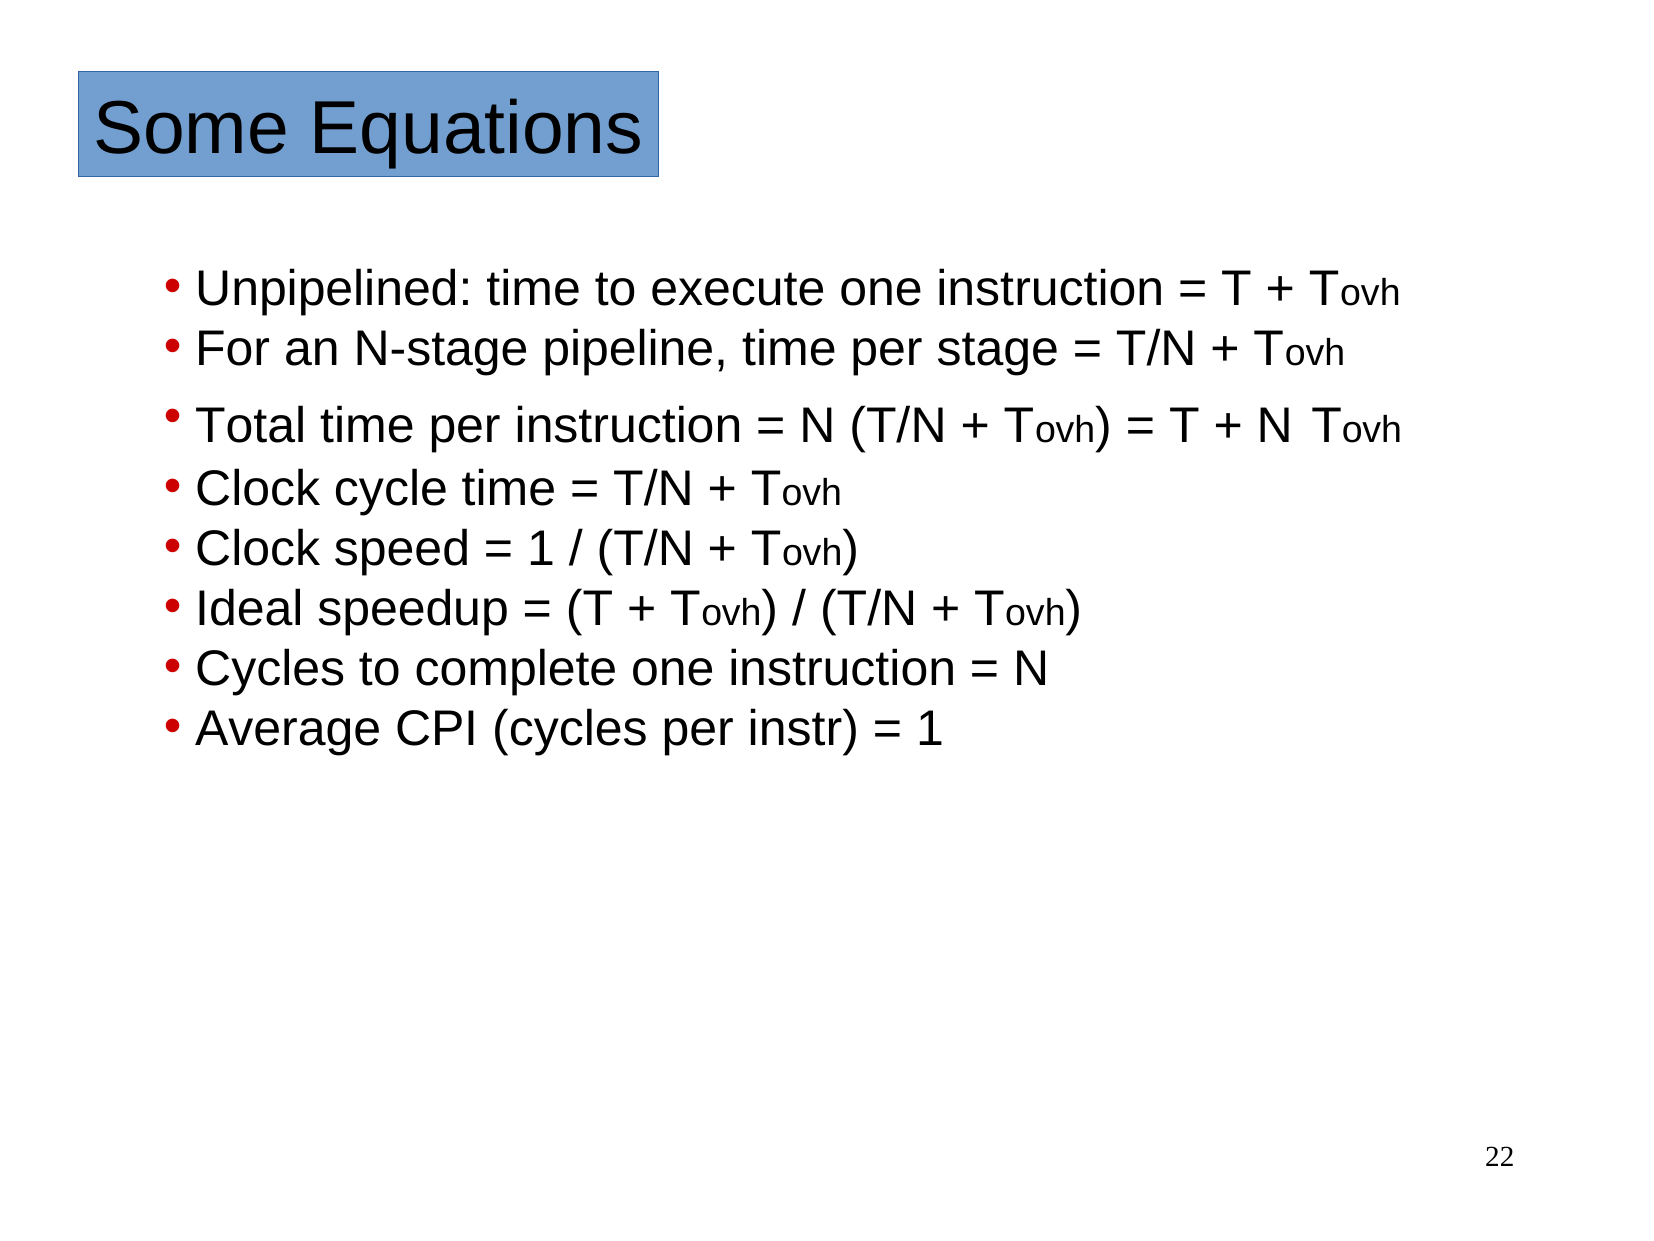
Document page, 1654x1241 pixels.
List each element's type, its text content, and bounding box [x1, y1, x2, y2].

text_box Unpipelined: time to execute one instruction = T + Tovh For an N-stage pipeline, time per stage = T/N + Tovh Total time per instruction = N (T/N + Tovh) = T + N Tovh Clock cycle time = T/N + Tovh Clock speed = 1 / (T/N + Tovh) Ideal speedup = (T + Tovh) / (T/N + Tovh) Cycles to complete one instruction = N Average CPI (cycles per instr) = 1 [149, 247, 1418, 764]
text_box Some Equations [78, 71, 659, 177]
text_box <number> [1184, 1129, 1530, 1213]
